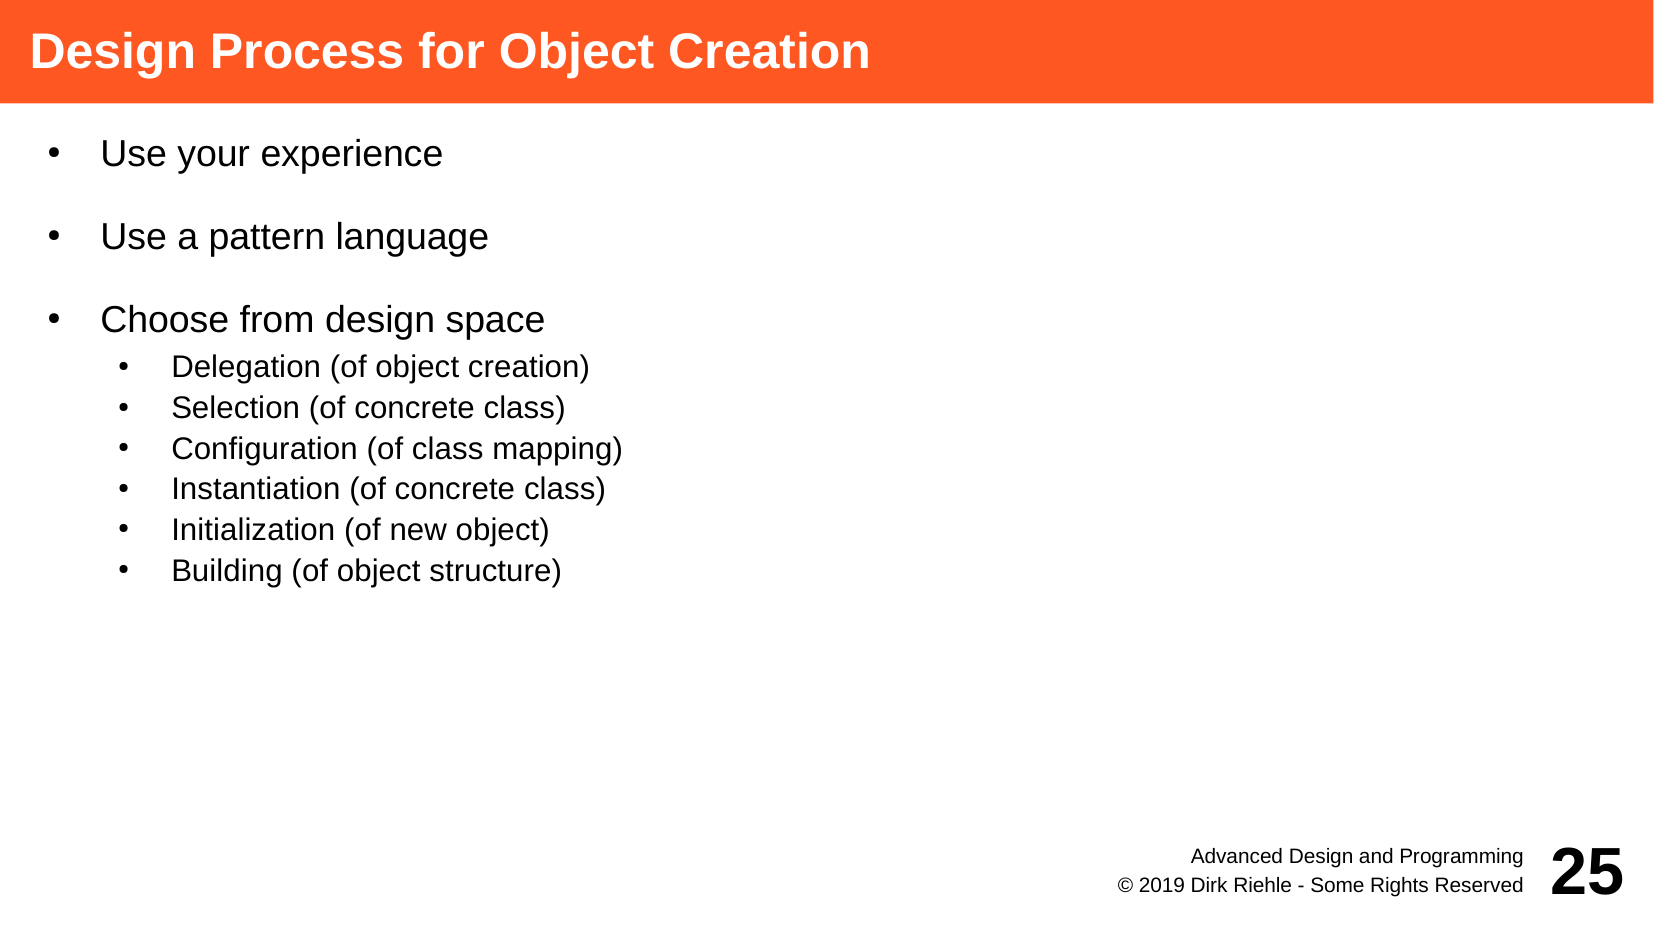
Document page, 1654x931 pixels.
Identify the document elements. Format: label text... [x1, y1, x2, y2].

list Use your experience Use a pattern language Choose from design space Delegation (of object creation) Selection (of concrete class) Configuration (of class mapping) Instantiation (of concrete class) Initialization (of new object) Building (of object structure) [29, 132, 1625, 813]
title Design Process for Object Creation [0, 0, 1654, 104]
